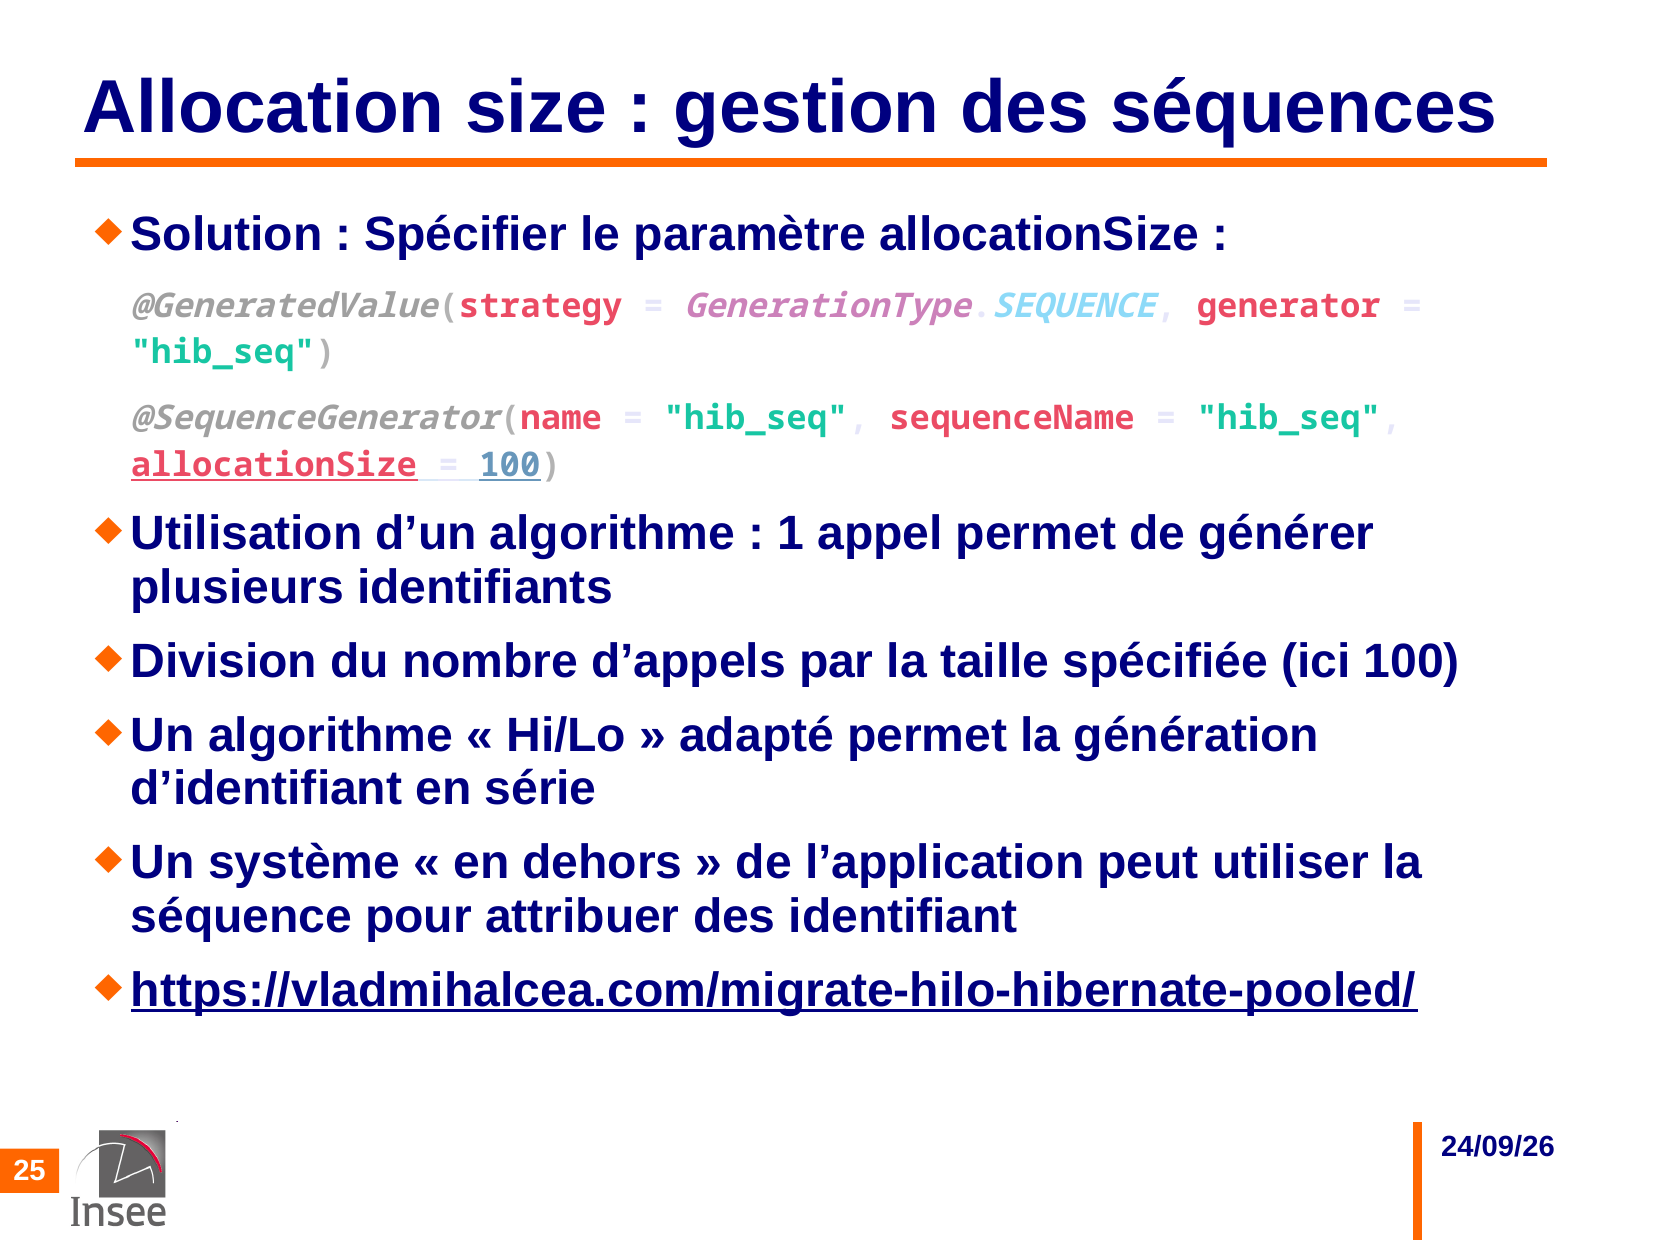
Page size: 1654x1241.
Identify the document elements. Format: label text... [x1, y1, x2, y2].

title Allocation size : gestion des séquences [82, 49, 1619, 163]
picture [62, 1121, 178, 1241]
list Solution : Spécifier le paramètre allocationSize : @GeneratedValue(strategy = GenerationType.SEQUENCE, generator = "hib_seq") @SequenceGenerator(name = "hib_seq", sequenceName = "hib_seq", allocationSize = 100) Utilisation d’un algorithme : 1 appel permet de générer plusieurs identifiants Division du nombre d’appels par la taille spécifiée (ici 100) Un algorithme « Hi/Lo » adapté permet la génération d’identifiant en série Un système « en dehors » de l’application peut utiliser la séquence pour attribuer des identifiant https://vladmihalcea.com/migrate-hilo-hibernate-pooled/ [82, 136, 1571, 1028]
